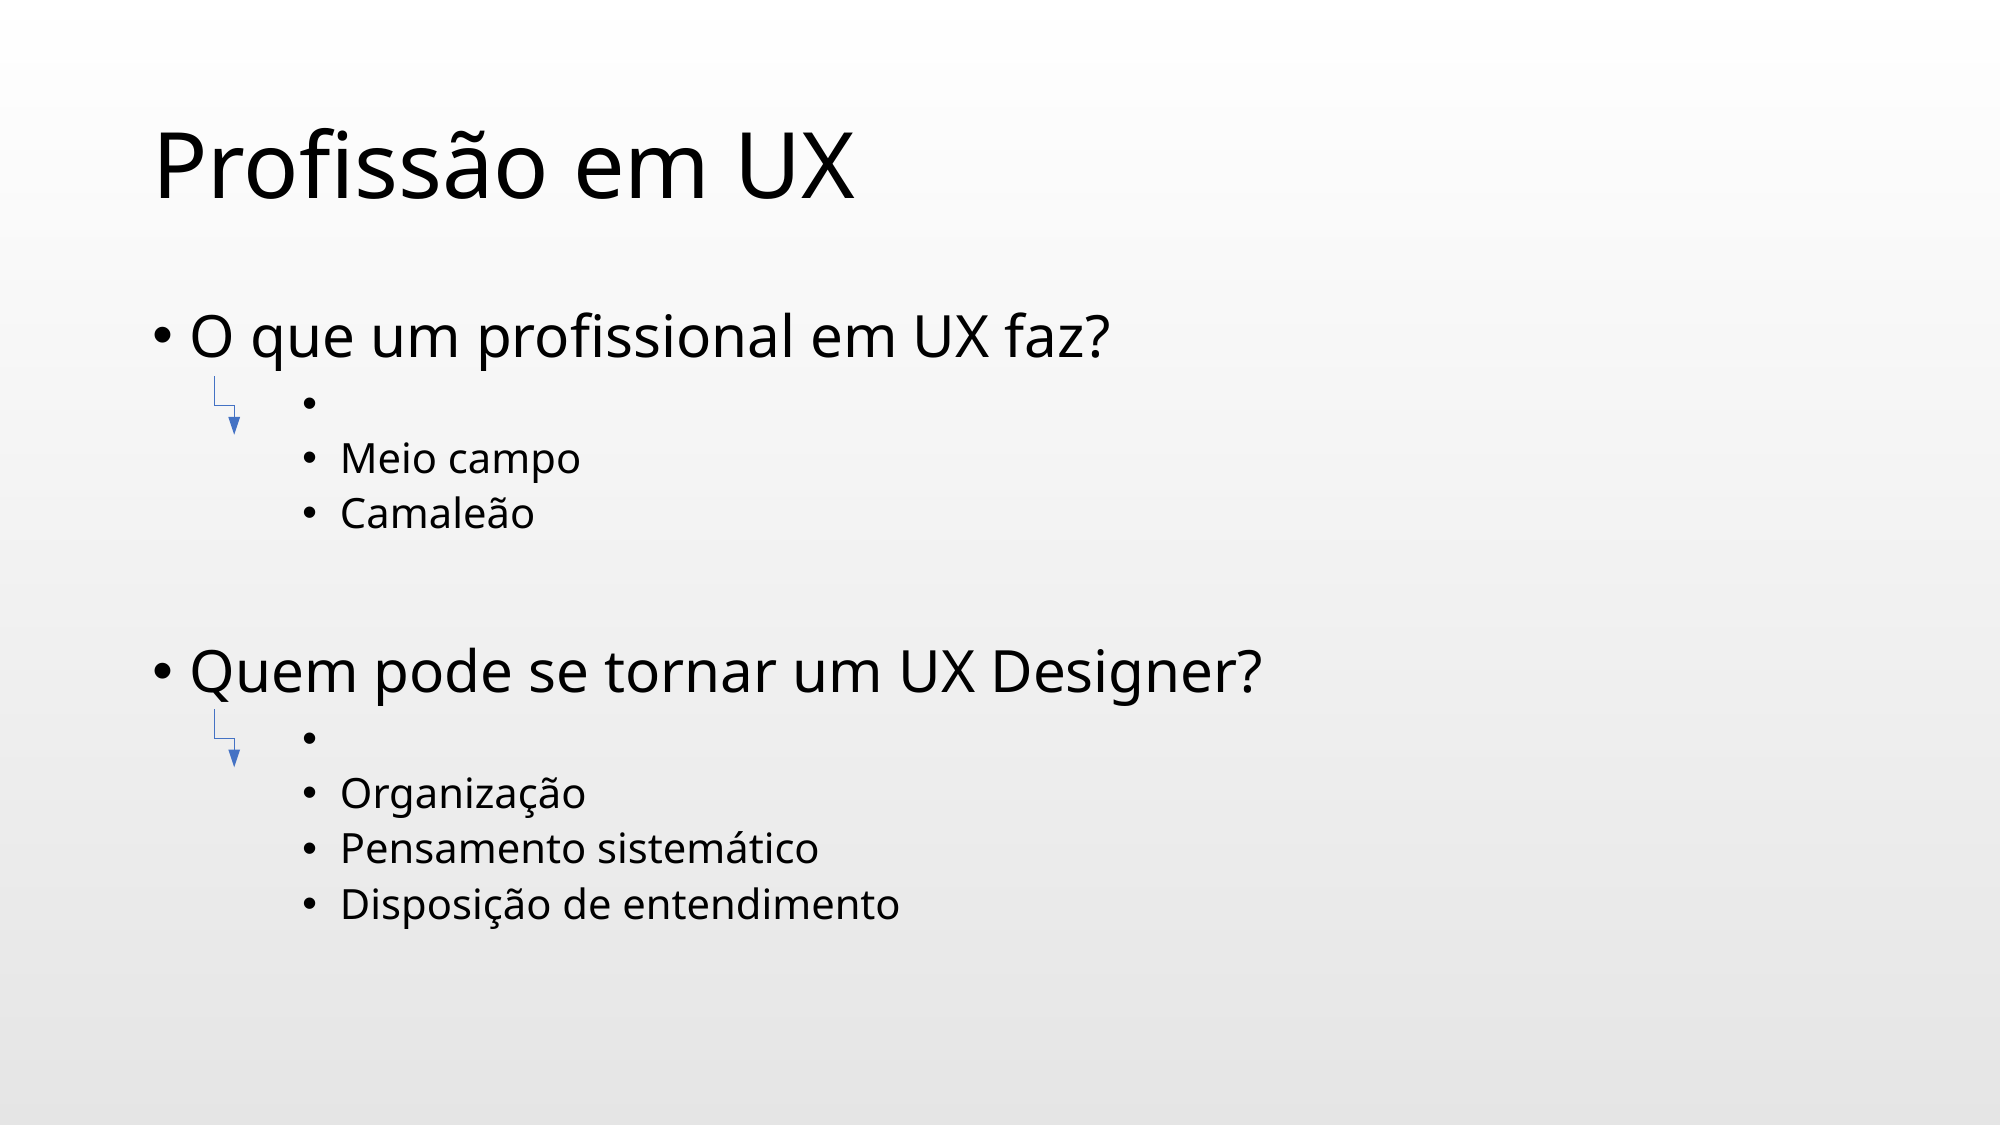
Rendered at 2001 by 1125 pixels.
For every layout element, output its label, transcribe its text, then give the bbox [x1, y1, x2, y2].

title Profissão em UX [137, 59, 1863, 278]
list O que um profissional em UX faz? Meio campo Camaleão Quem pode se tornar um UX Designer? Organização Pensamento sistemático Disposição de entendimento [137, 299, 1863, 1014]
